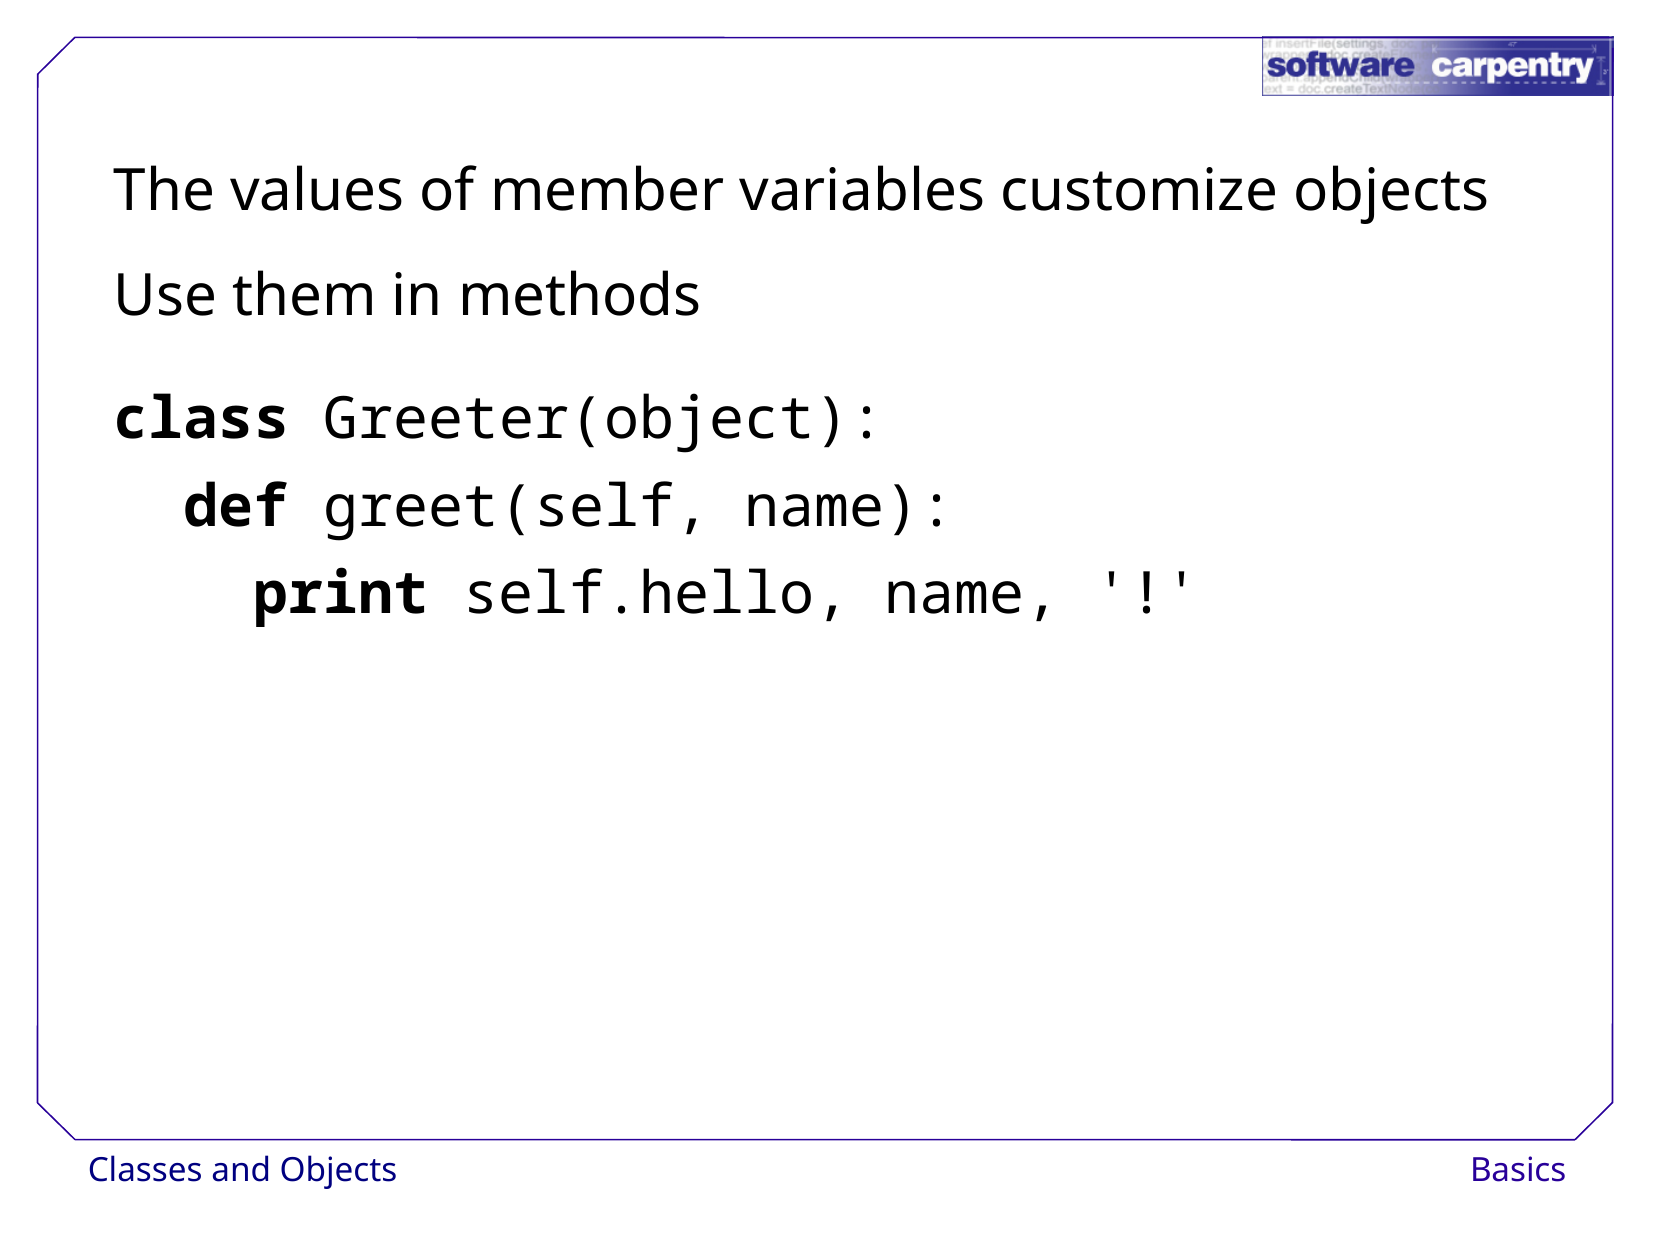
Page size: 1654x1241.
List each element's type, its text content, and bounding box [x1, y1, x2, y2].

text_box The values of member variables customize objects Use them in methods [99, 109, 1517, 335]
text_box class Greeter(object): def greet(self, name): print self.hello, name, '!' [99, 355, 1517, 634]
picture [1262, 36, 1614, 96]
